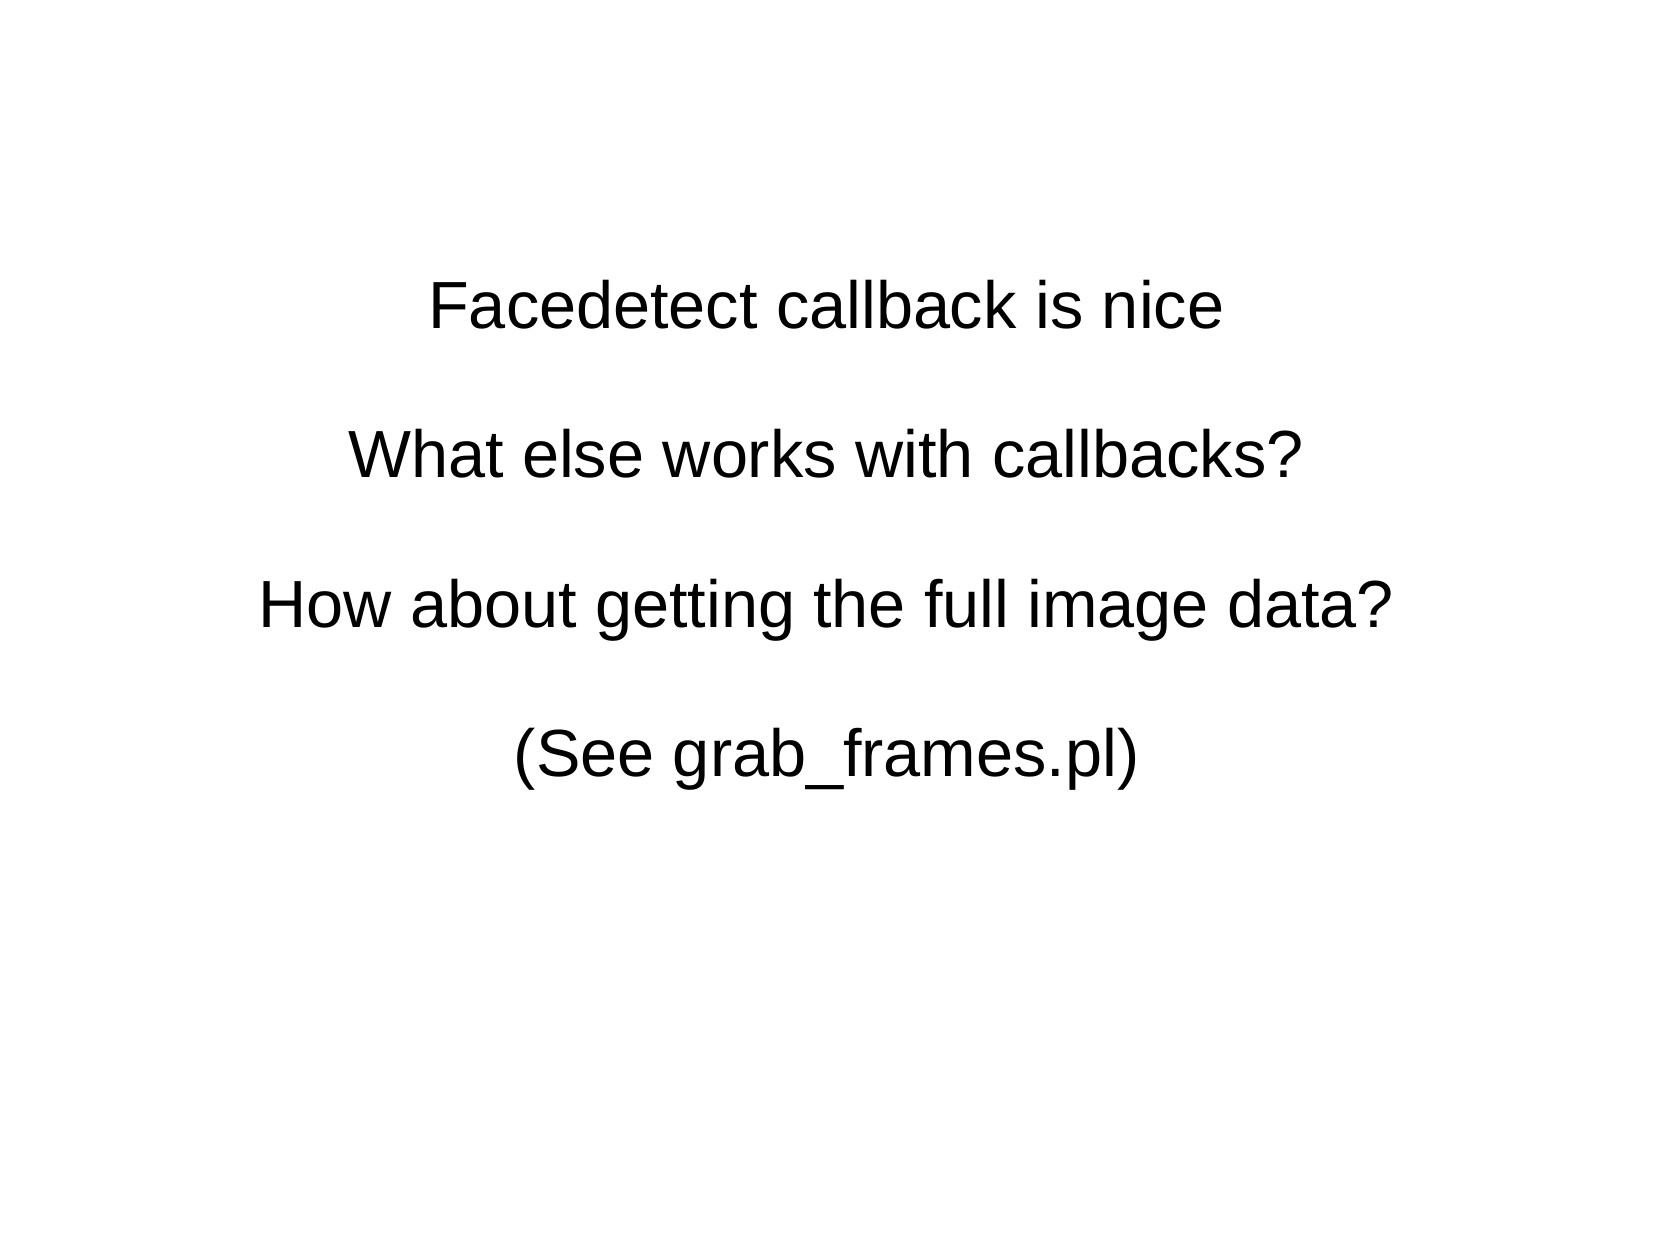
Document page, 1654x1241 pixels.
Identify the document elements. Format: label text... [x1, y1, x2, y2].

subtitle Facedetect callback is nice What else works with callbacks? How about getting the full image data? (See grab_frames.pl) [82, 49, 1571, 1010]
